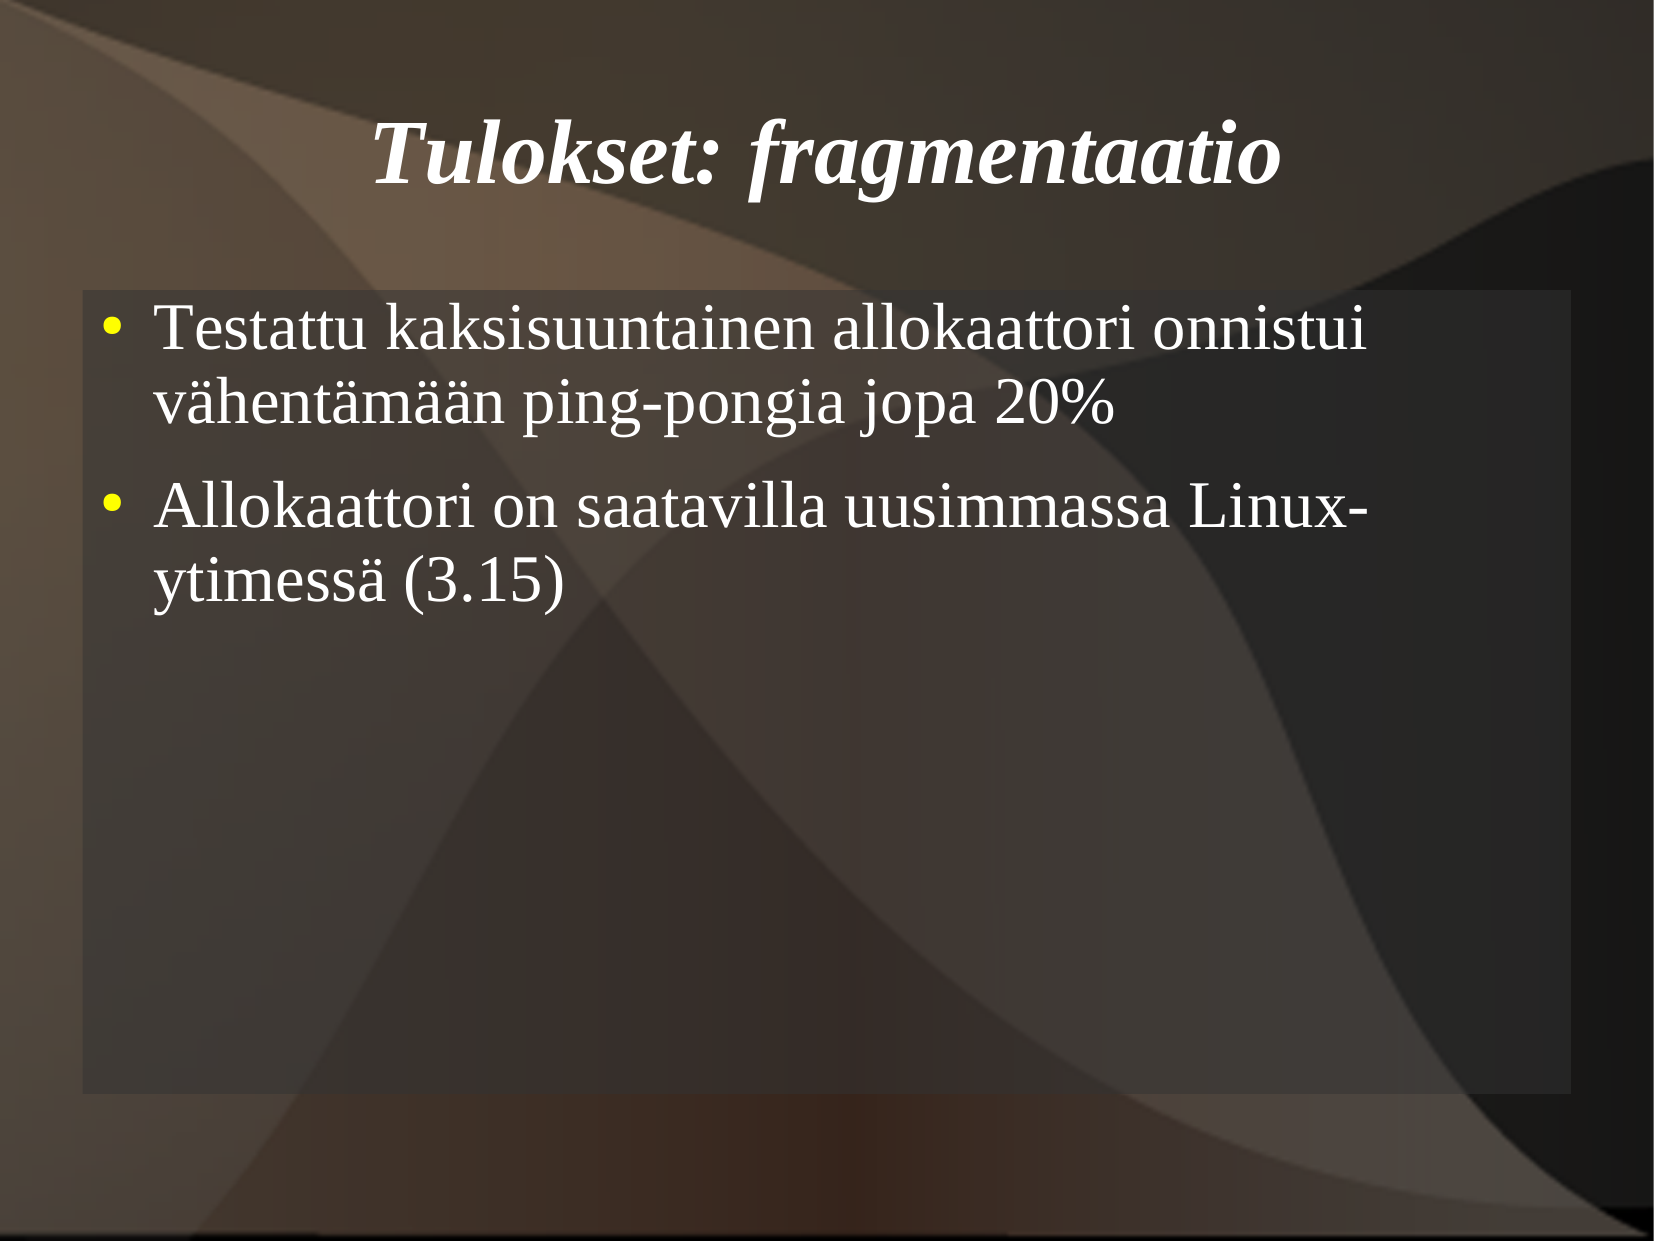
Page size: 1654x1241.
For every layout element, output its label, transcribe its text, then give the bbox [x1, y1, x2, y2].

picture [0, 0, 1654, 1241]
title Tulokset: fragmentaatio [82, 56, 1571, 250]
list Testattu kaksisuuntainen allokaattori onnistui vähentämään ping-pongia jopa 20% Allokaattori on saatavilla uusimmassa Linux-ytimessä (3.15) [82, 290, 1571, 1094]
